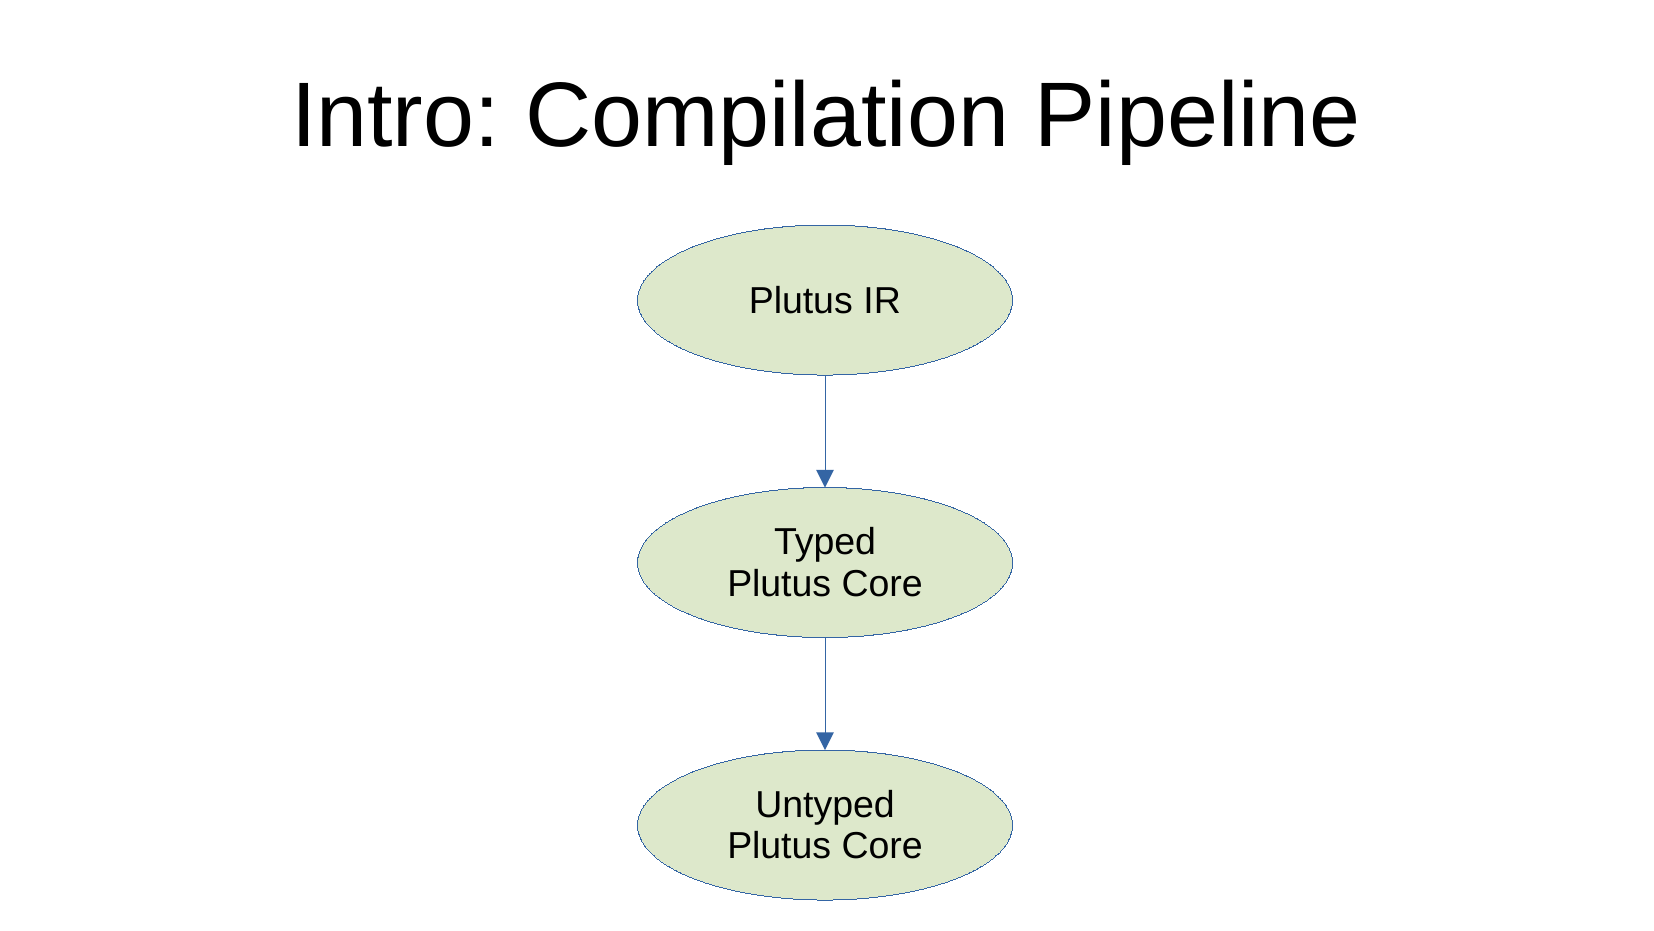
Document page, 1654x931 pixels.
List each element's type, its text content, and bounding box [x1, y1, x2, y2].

text_box Untyped Plutus Core [637, 750, 1013, 901]
text_box Plutus IR [637, 225, 1013, 376]
title Intro: Compilation Pipeline [82, 37, 1571, 193]
text_box Typed Plutus Core [637, 487, 1013, 638]
